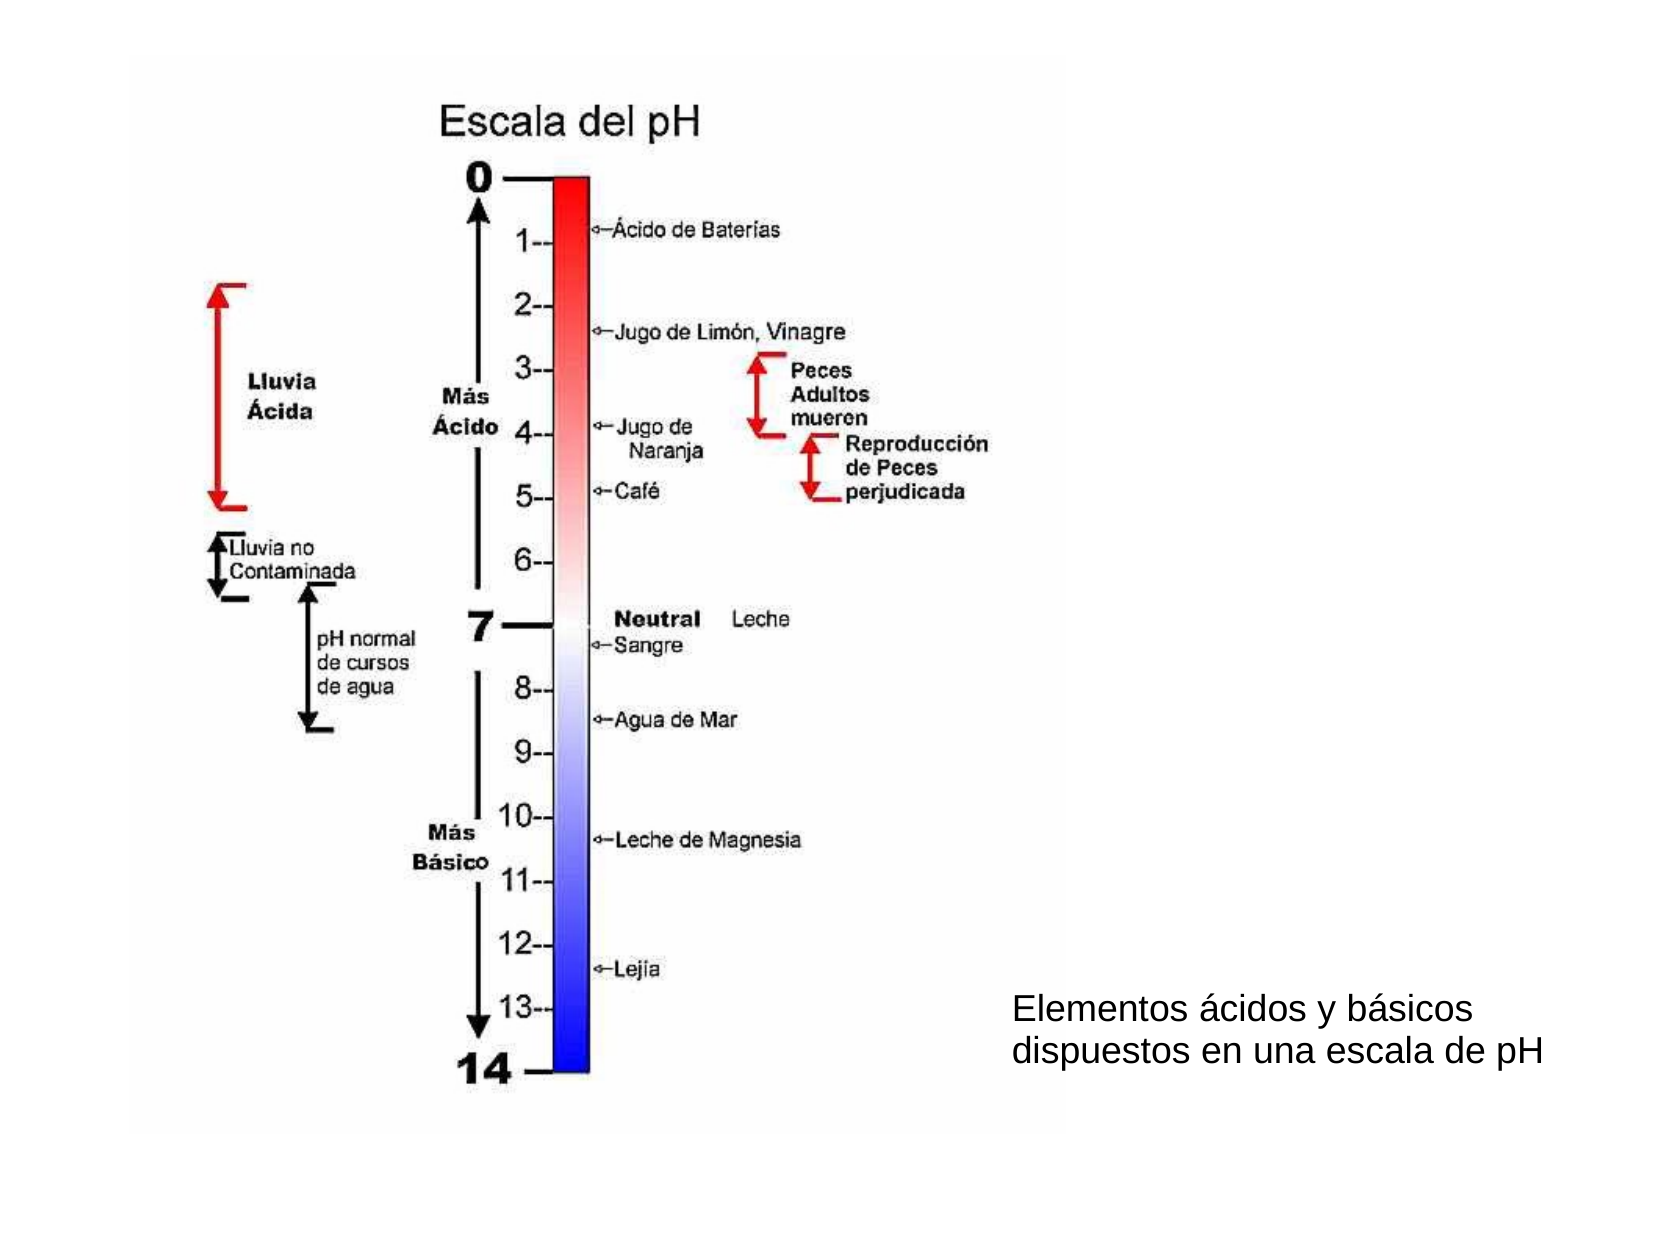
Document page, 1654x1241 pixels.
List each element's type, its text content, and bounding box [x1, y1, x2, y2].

text_box Elementos ácidos y básicos dispuestos en una escala de pH [997, 980, 1560, 1080]
picture [129, 55, 1066, 1134]
